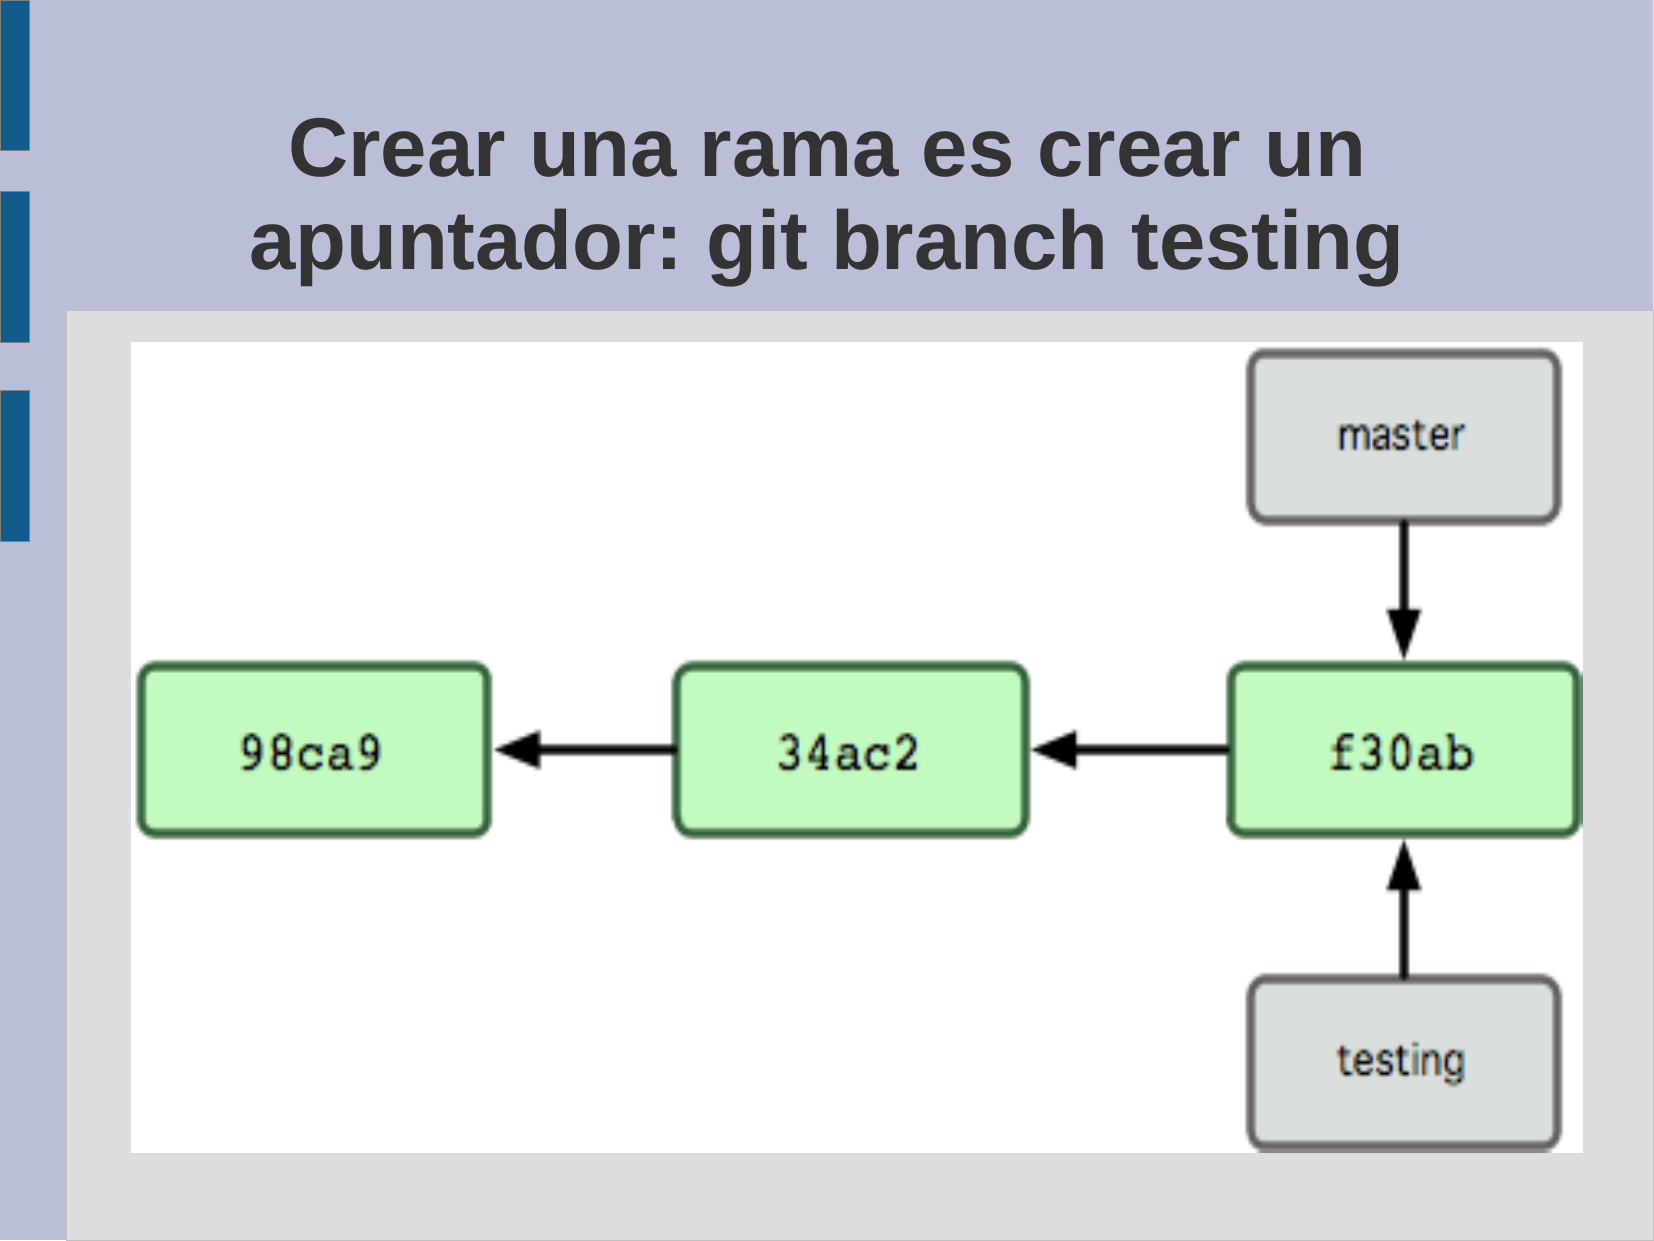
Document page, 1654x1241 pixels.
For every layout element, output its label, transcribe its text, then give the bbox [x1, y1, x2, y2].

picture [131, 342, 1583, 1153]
title Crear una rama es crear un apuntador: git branch testing [121, 91, 1534, 299]
